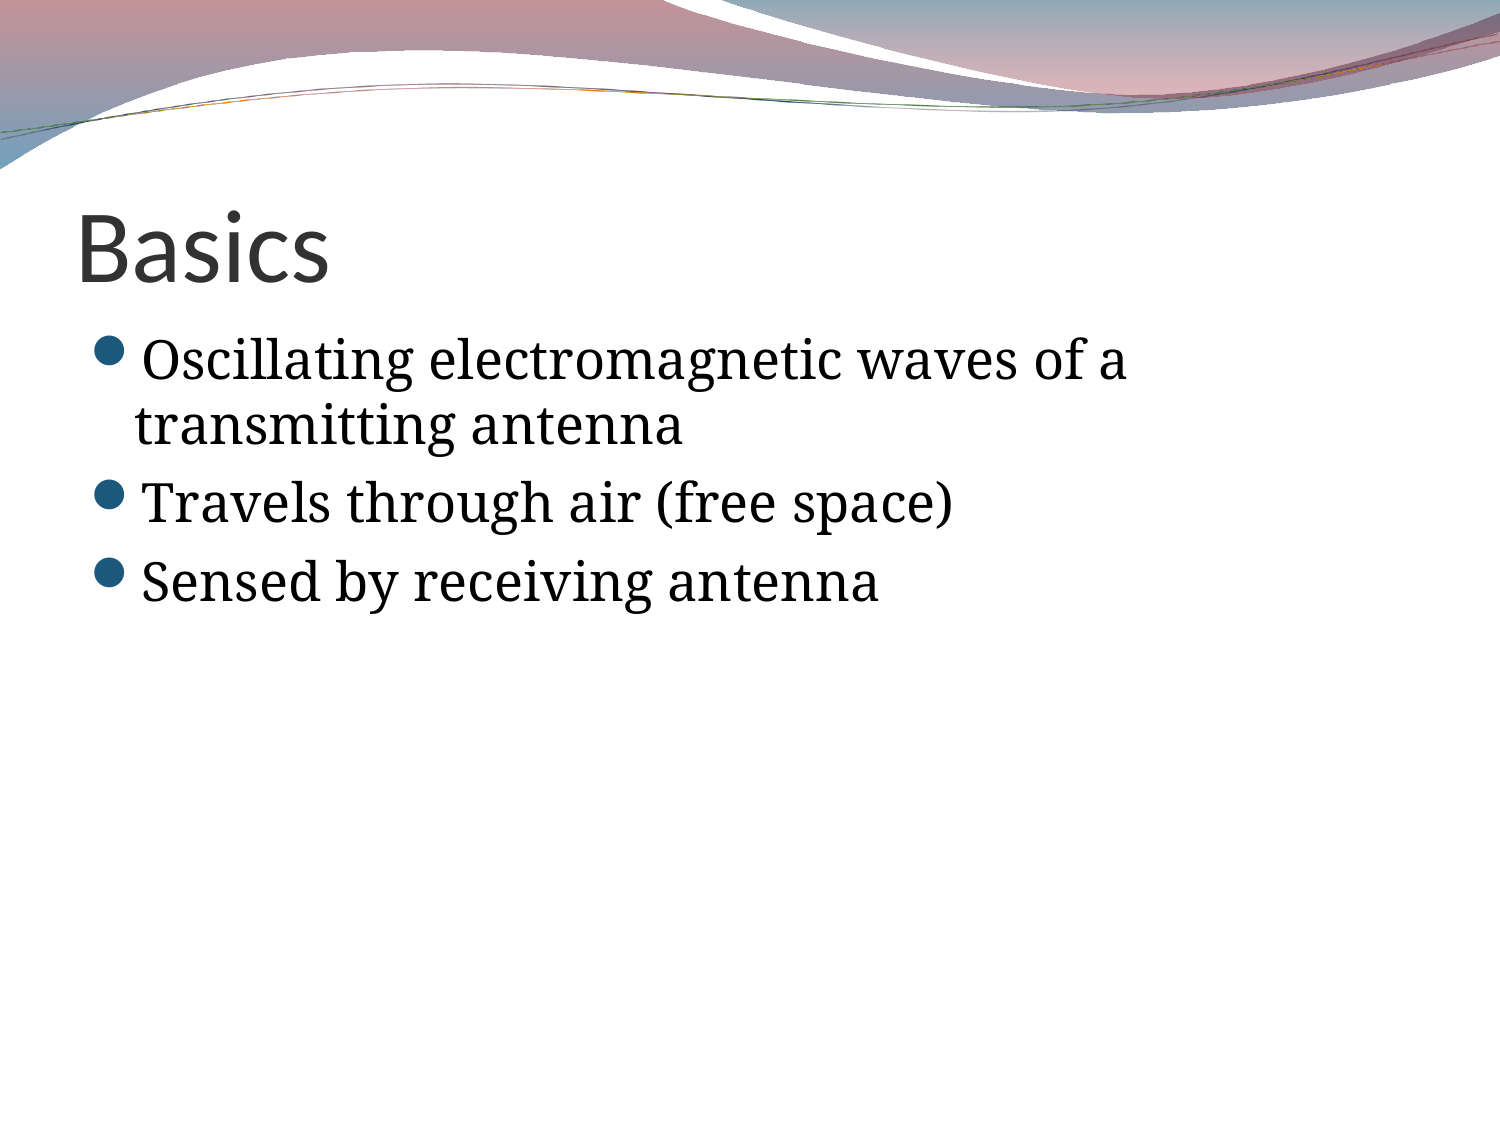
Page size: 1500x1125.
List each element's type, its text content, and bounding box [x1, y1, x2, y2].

list Oscillating electromagnetic waves of a transmitting antenna Travels through air (free space) Sensed by receiving antenna [75, 317, 1426, 1038]
title Basics [75, 115, 1426, 304]
picture [0, 33, 1500, 140]
